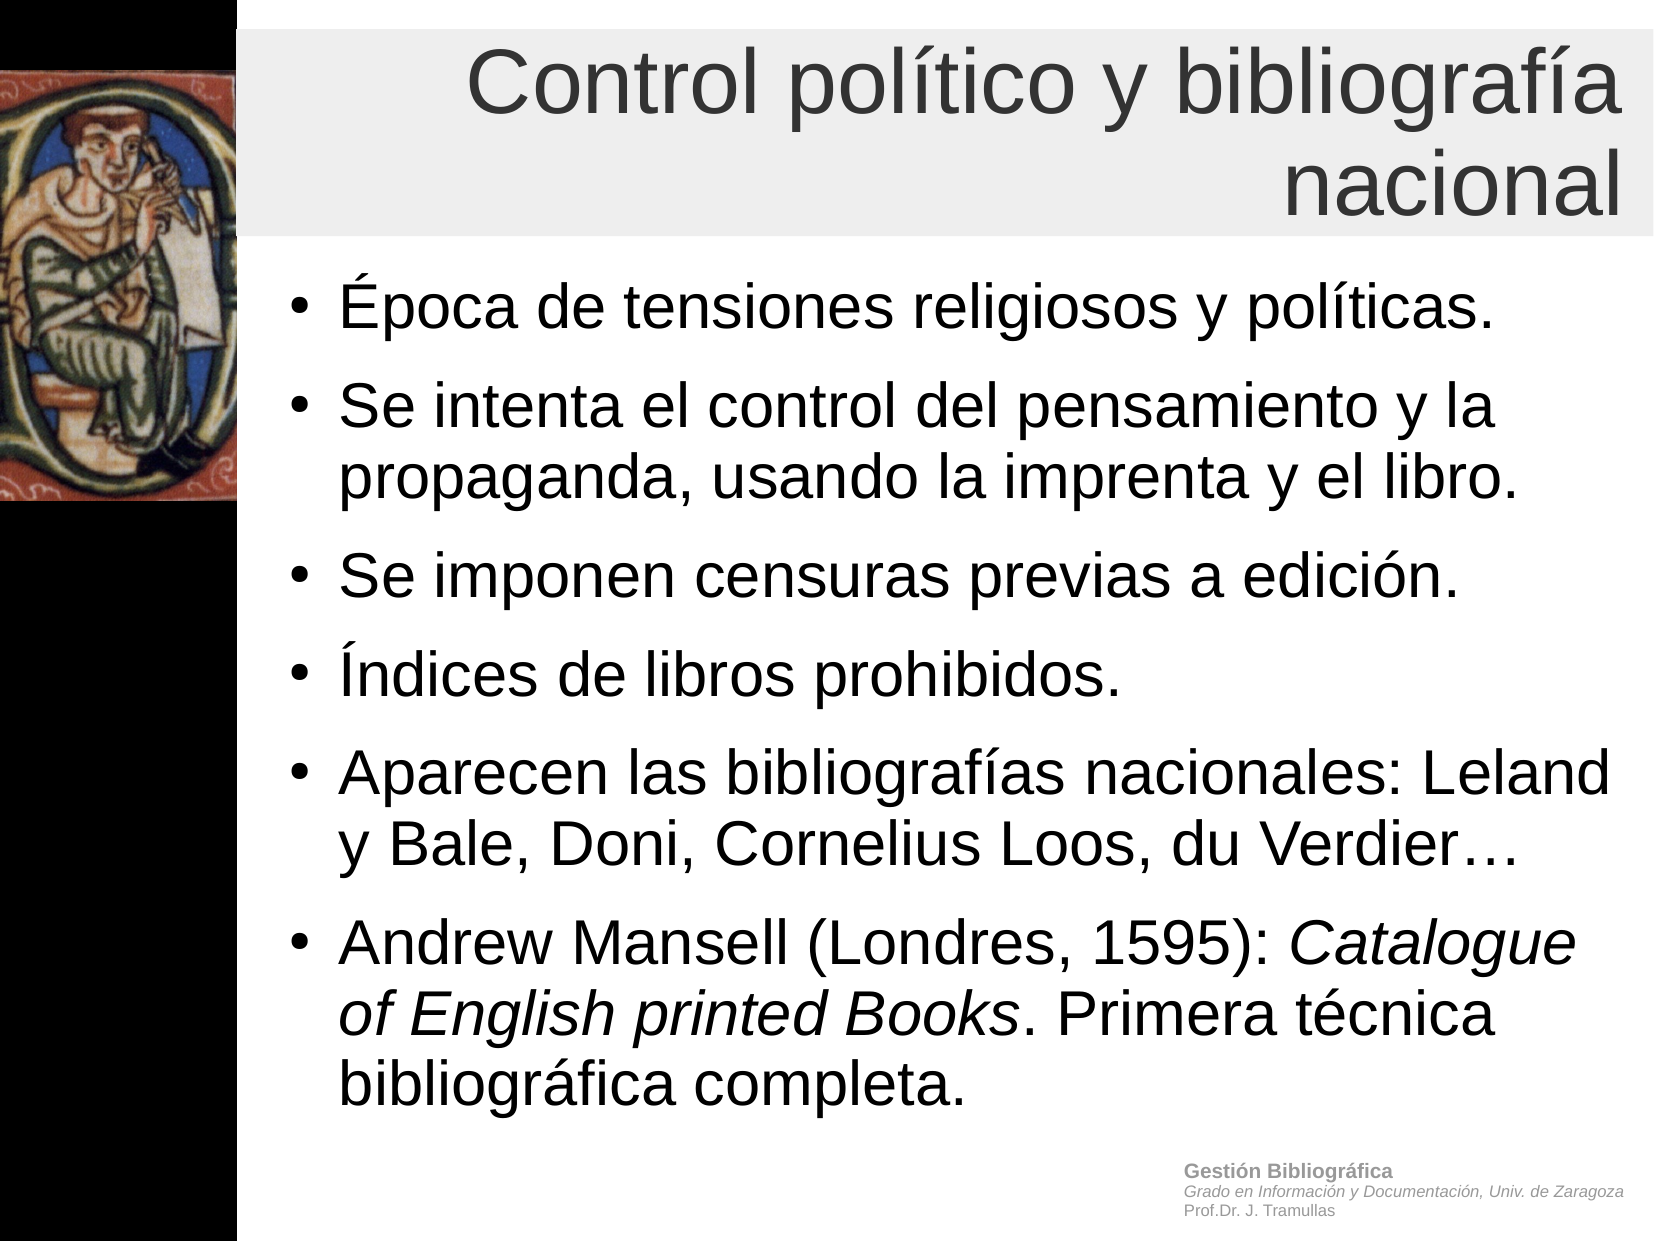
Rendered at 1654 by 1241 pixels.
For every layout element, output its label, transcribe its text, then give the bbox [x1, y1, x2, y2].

title Control político y bibliografía nacional [236, 29, 1654, 237]
list Época de tensiones religiosos y políticas. Se intenta el control del pensamiento y la propaganda, usando la imprenta y el libro. Se imponen censuras previas a edición. Índices de libros prohibidos. Aparecen las bibliografías nacionales: Leland y Bale, Doni, Cornelius Loos, du Verdier… Andrew Mansell (Londres, 1595): Catalogue of English printed Books. Primera técnica bibliográfica completa. [271, 271, 1619, 1134]
picture [0, 70, 237, 501]
